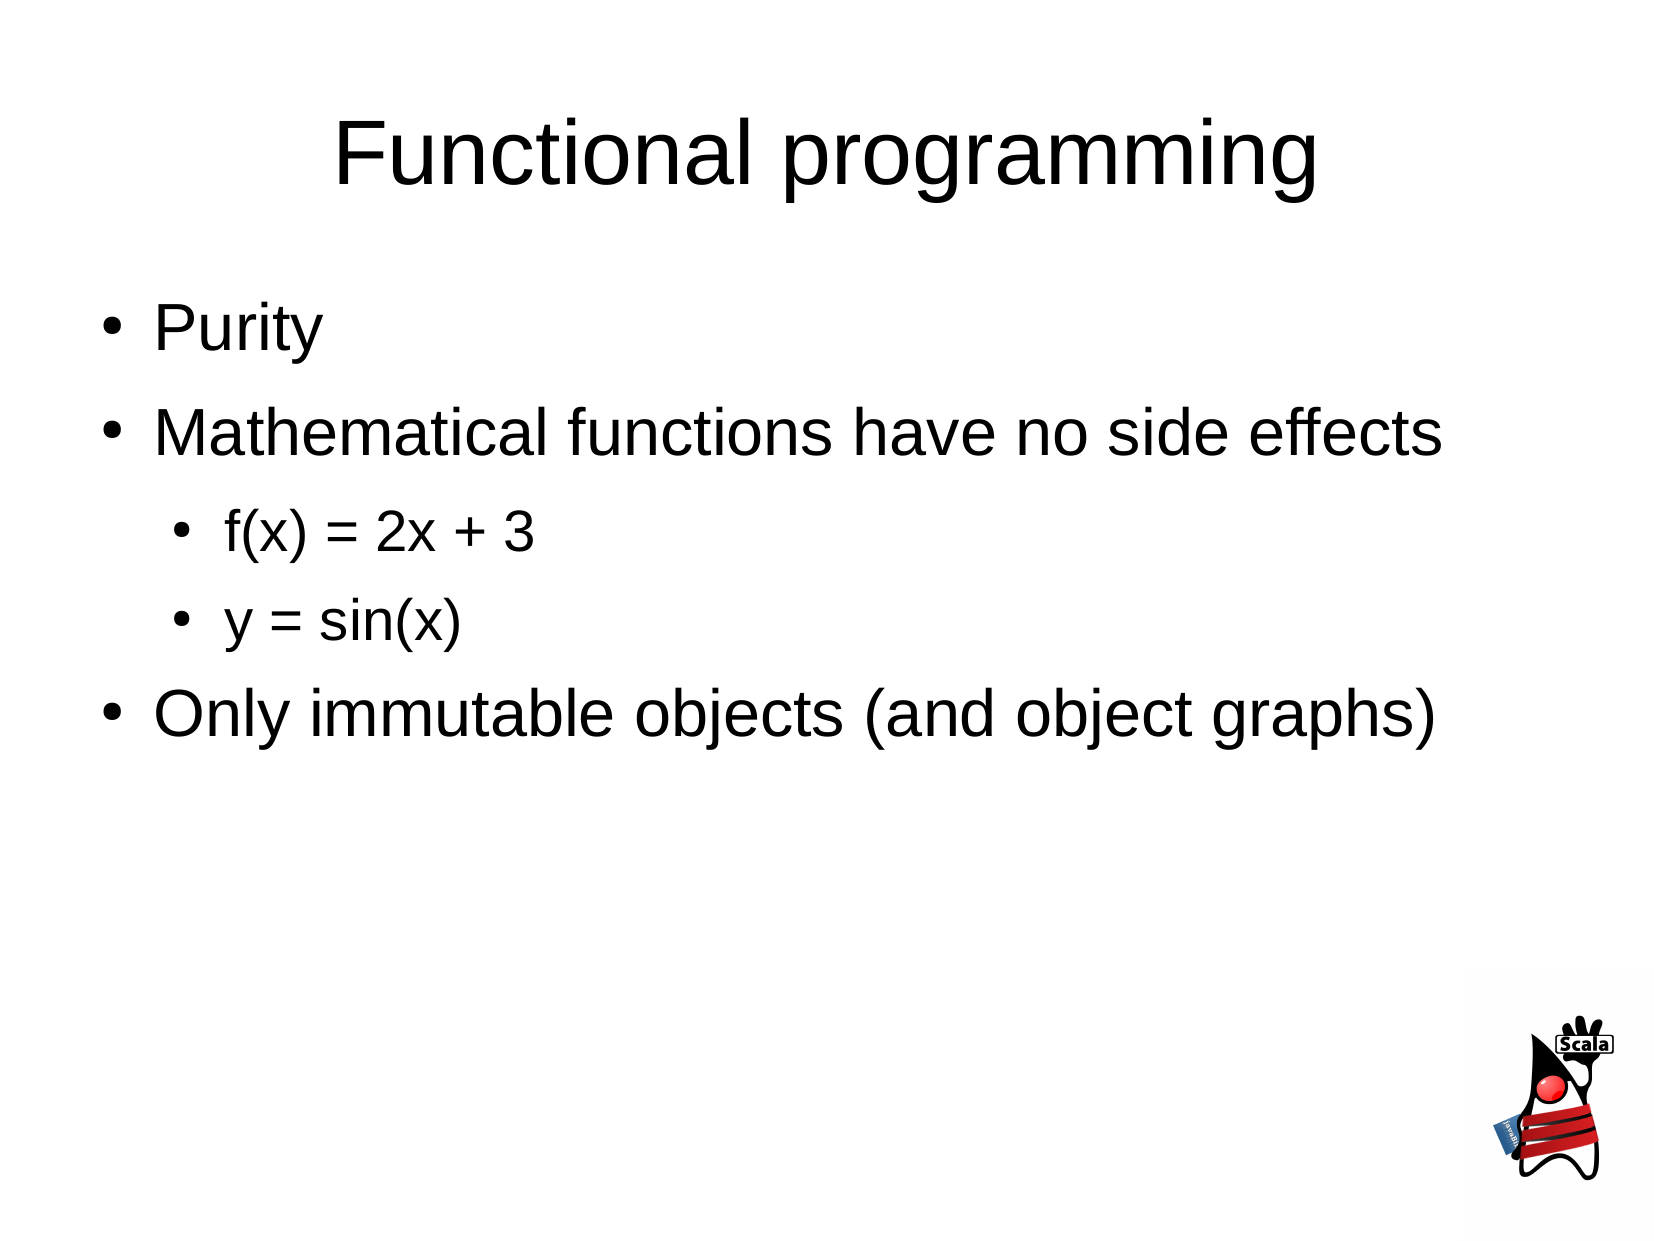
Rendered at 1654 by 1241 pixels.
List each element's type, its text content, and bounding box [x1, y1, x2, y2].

title Functional programming [82, 56, 1571, 250]
picture [1462, 969, 1654, 1241]
list Purity Mathematical functions have no side effects f(x) = 2x + 3 y = sin(x) Only immutable objects (and object graphs) [82, 290, 1571, 1109]
